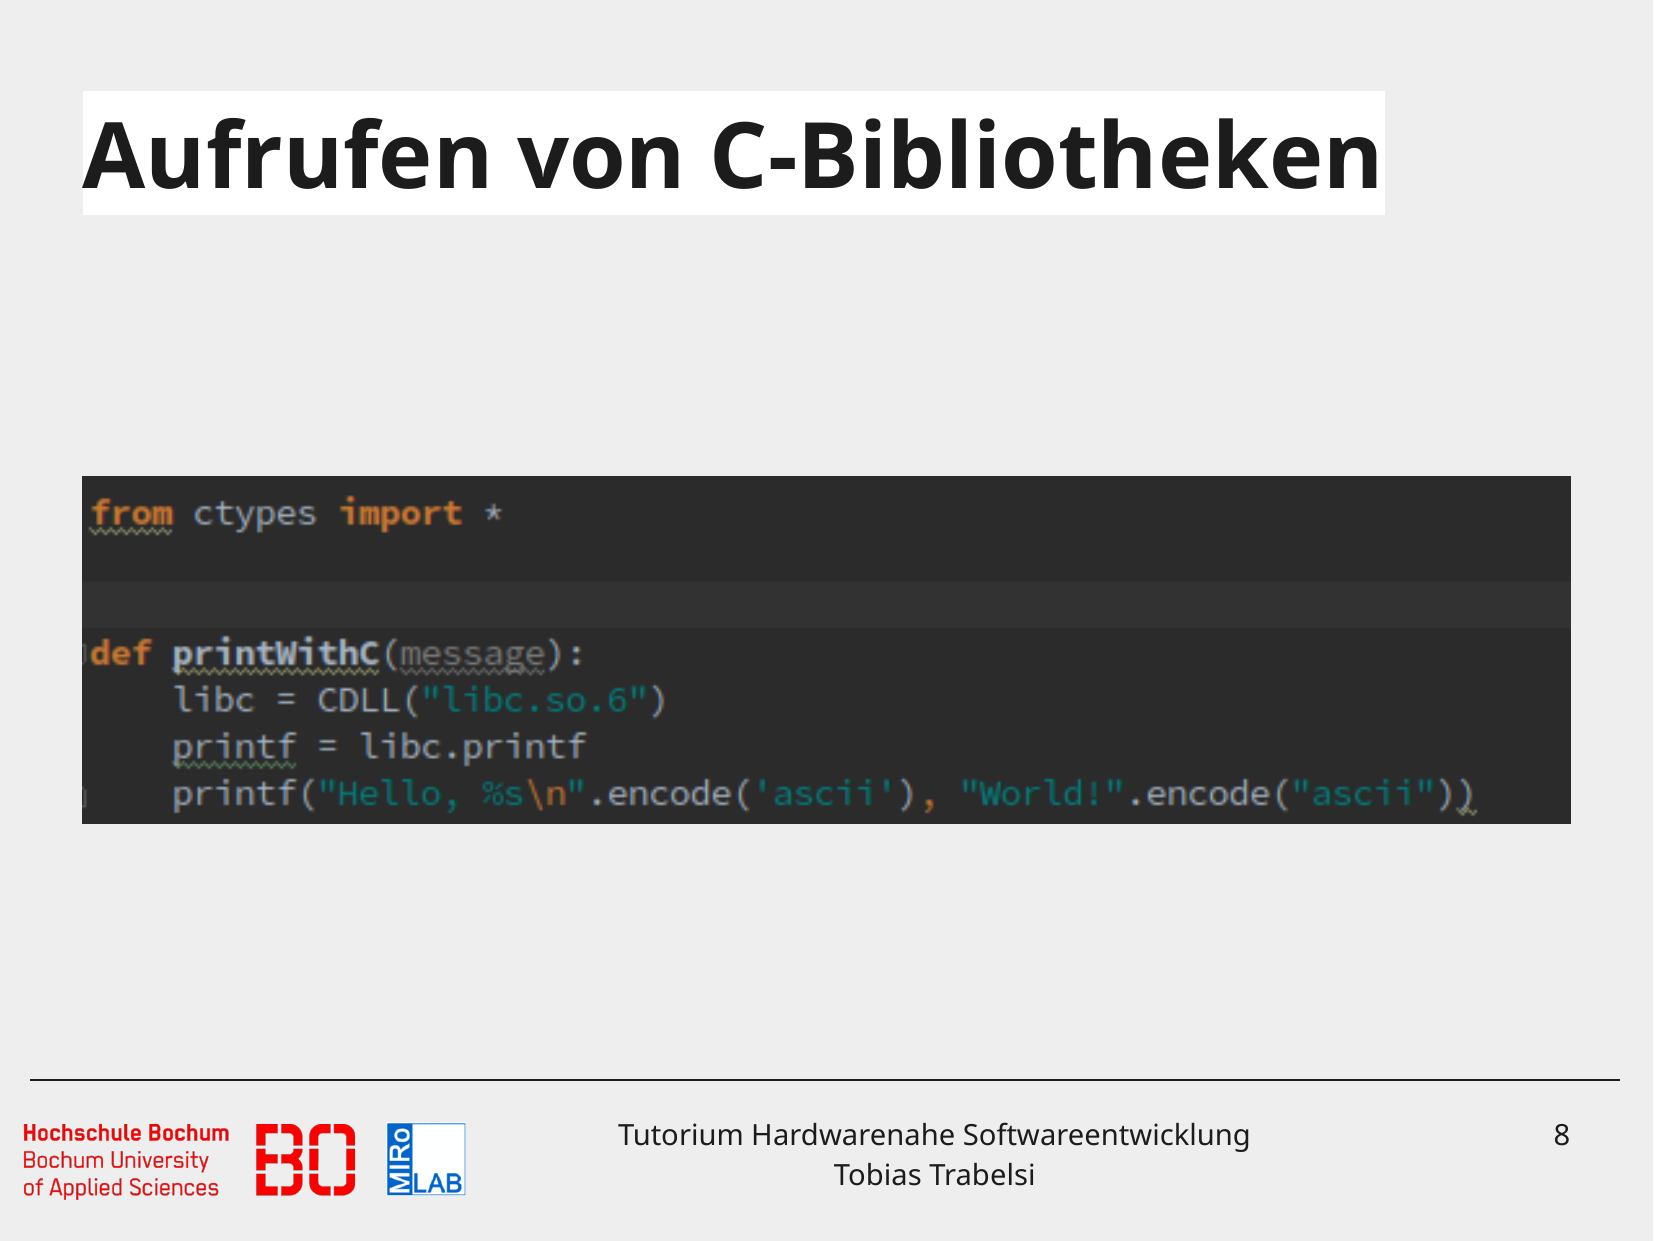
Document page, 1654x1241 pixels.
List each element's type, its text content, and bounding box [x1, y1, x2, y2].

title Aufrufen von C-Bibliotheken [82, 49, 1561, 257]
picture [82, 476, 1571, 824]
picture [386, 1122, 466, 1196]
picture [24, 1124, 355, 1200]
